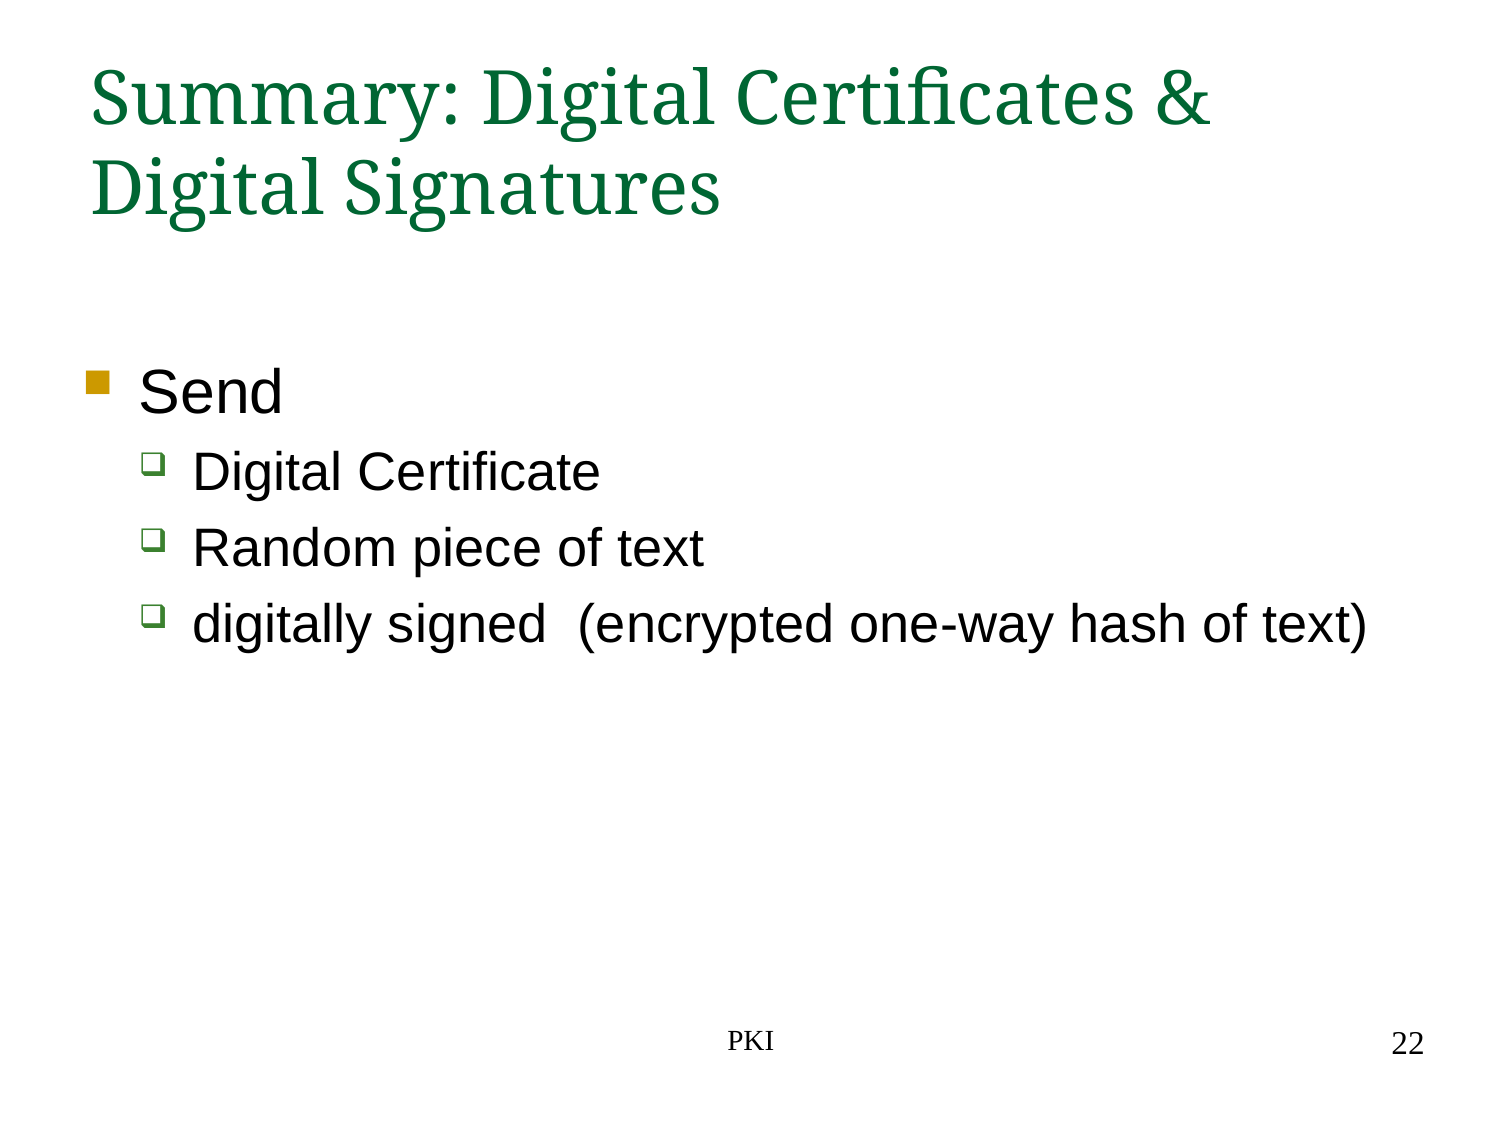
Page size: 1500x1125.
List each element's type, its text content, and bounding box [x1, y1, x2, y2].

title Summary: Digital Certificates & Digital Signatures [75, 45, 1425, 233]
list Send Digital Certificate Random piece of text digitally signed (encrypted one-way hash of text) [67, 343, 1418, 922]
